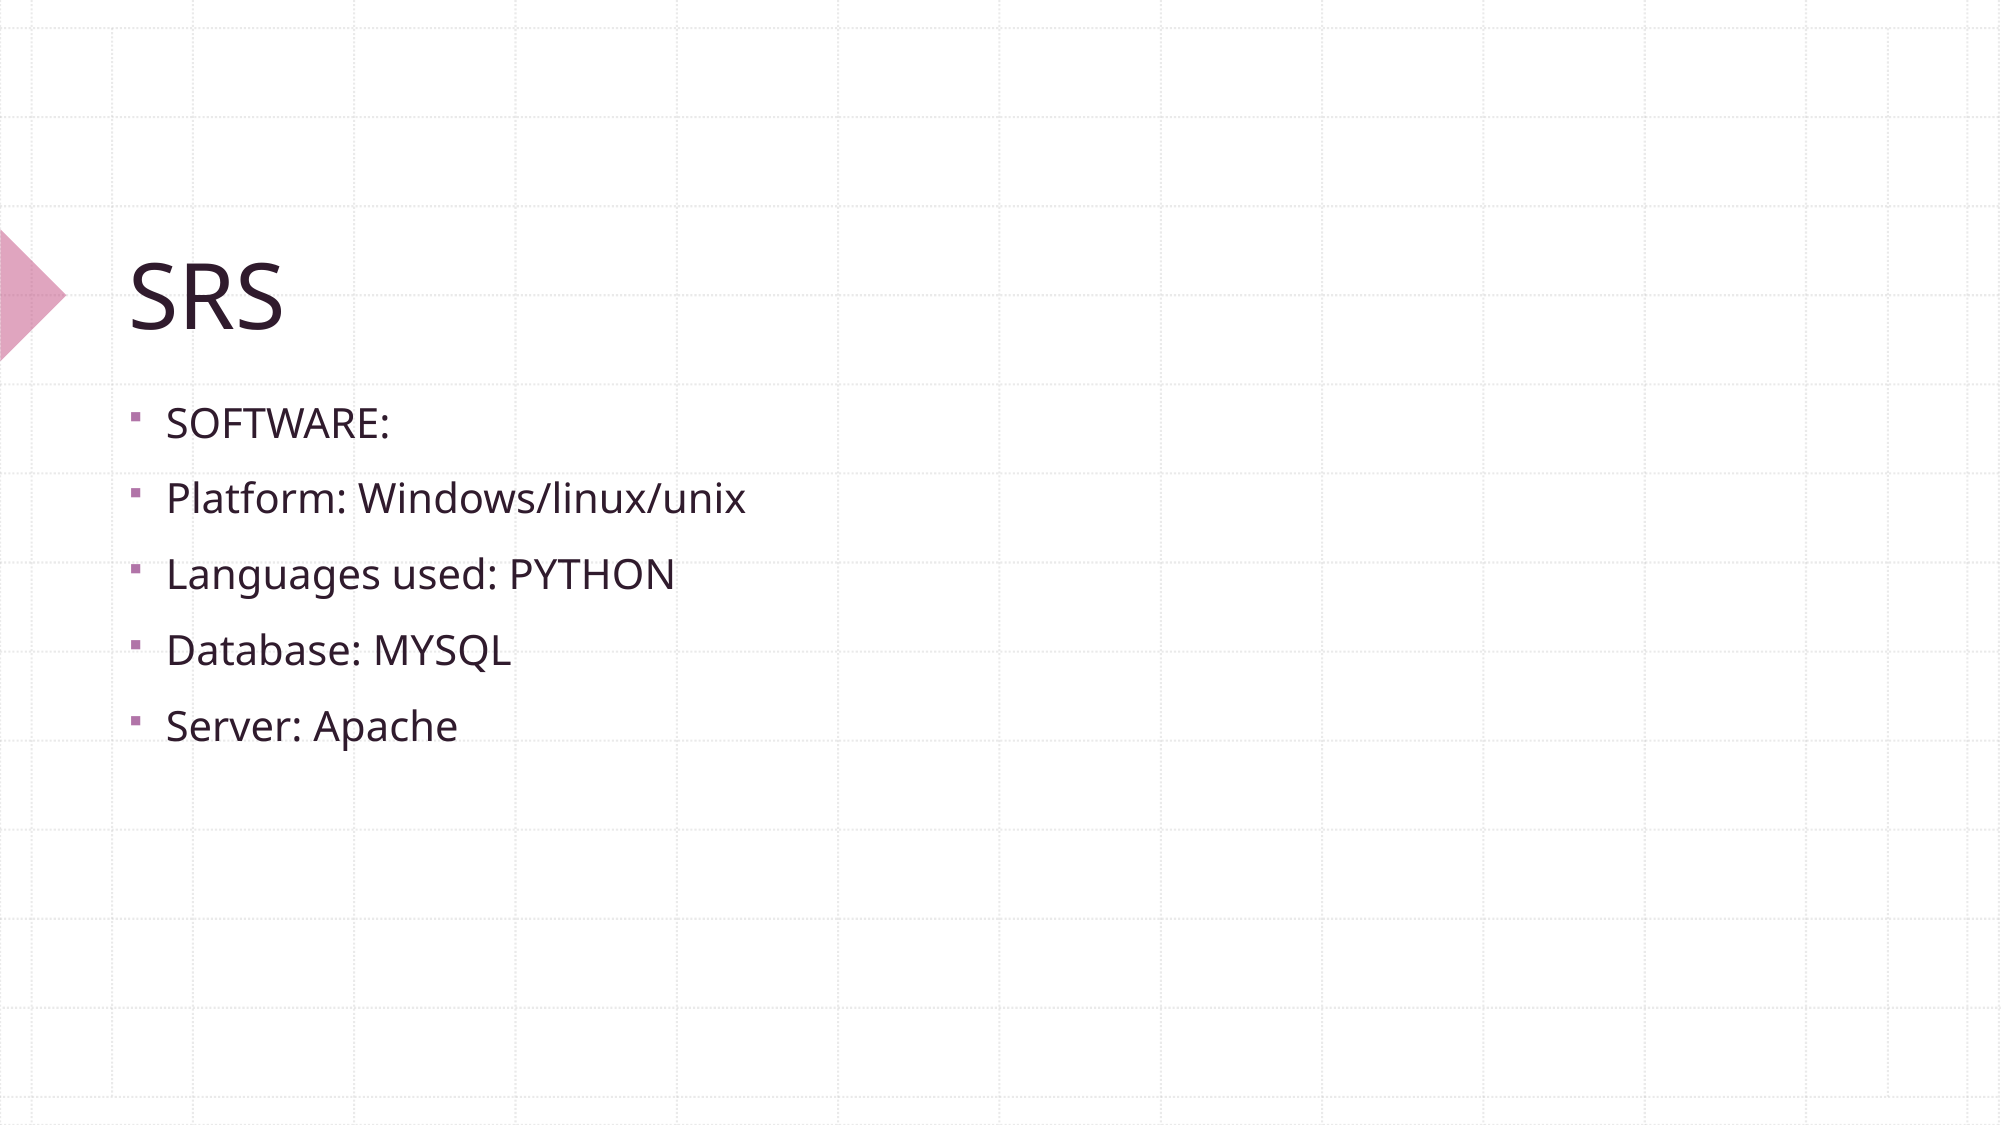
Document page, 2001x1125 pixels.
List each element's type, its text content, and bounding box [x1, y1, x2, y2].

title SRS [113, 119, 1808, 356]
list SOFTWARE: Platform: Windows/linux/unix Languages used: PYTHON Database: MYSQL Server: Apache [113, 383, 1808, 969]
